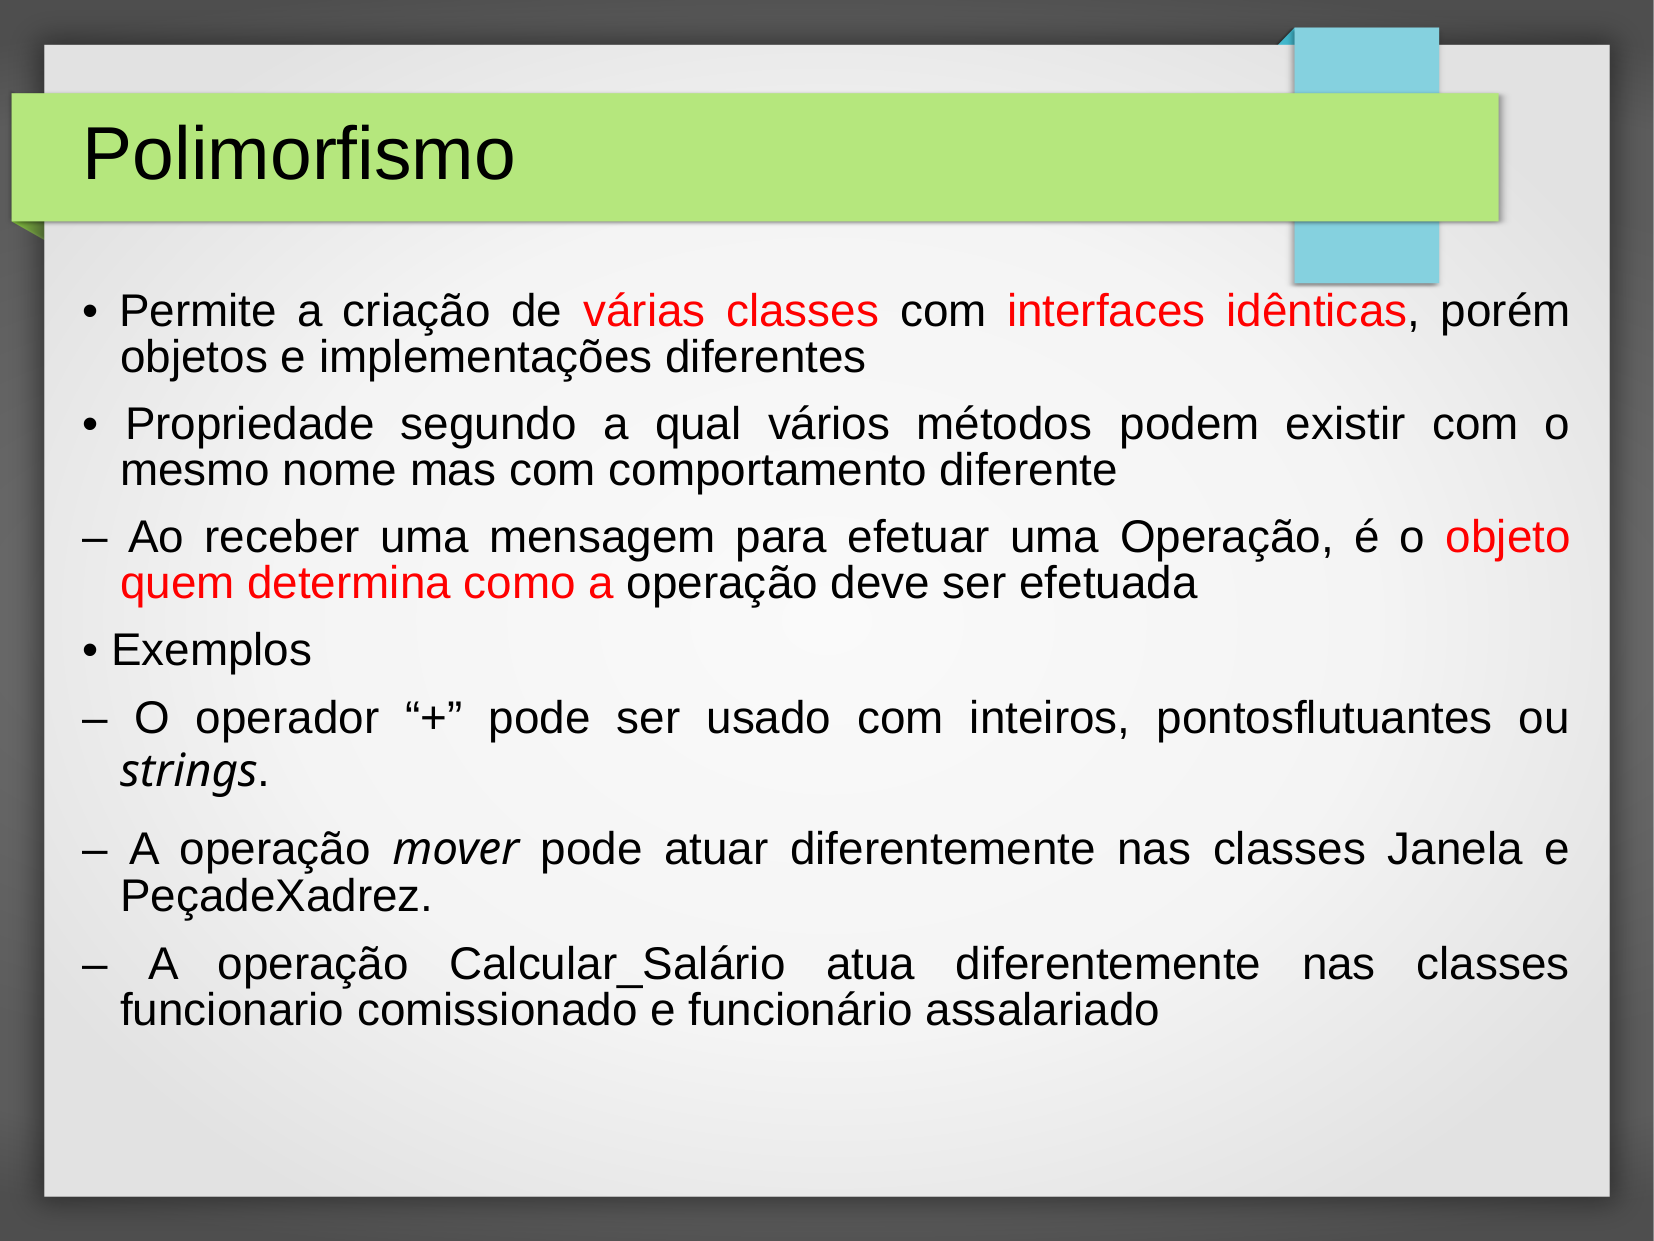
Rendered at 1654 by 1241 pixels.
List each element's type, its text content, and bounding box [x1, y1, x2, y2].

list • Permite a criação de várias classes com interfaces idênticas, porém objetos e implementações diferentes • Propriedade segundo a qual vários métodos podem existir com o mesmo nome mas com comportamento diferente – Ao receber uma mensagem para efetuar uma Operação, é o objeto quem determina como a operação deve ser efetuada • Exemplos – O operador “+” pode ser usado com inteiros, pontosflutuantes ou strings. – A operação mover pode atuar diferentemente nas classes Janela e PeçadeXadrez. – A operação Calcular_Salário atua diferentemente nas classes funcionario comissionado e funcionário assalariado [82, 290, 1571, 1156]
picture [0, 0, 1654, 1241]
title Polimorfismo [82, 94, 1264, 213]
